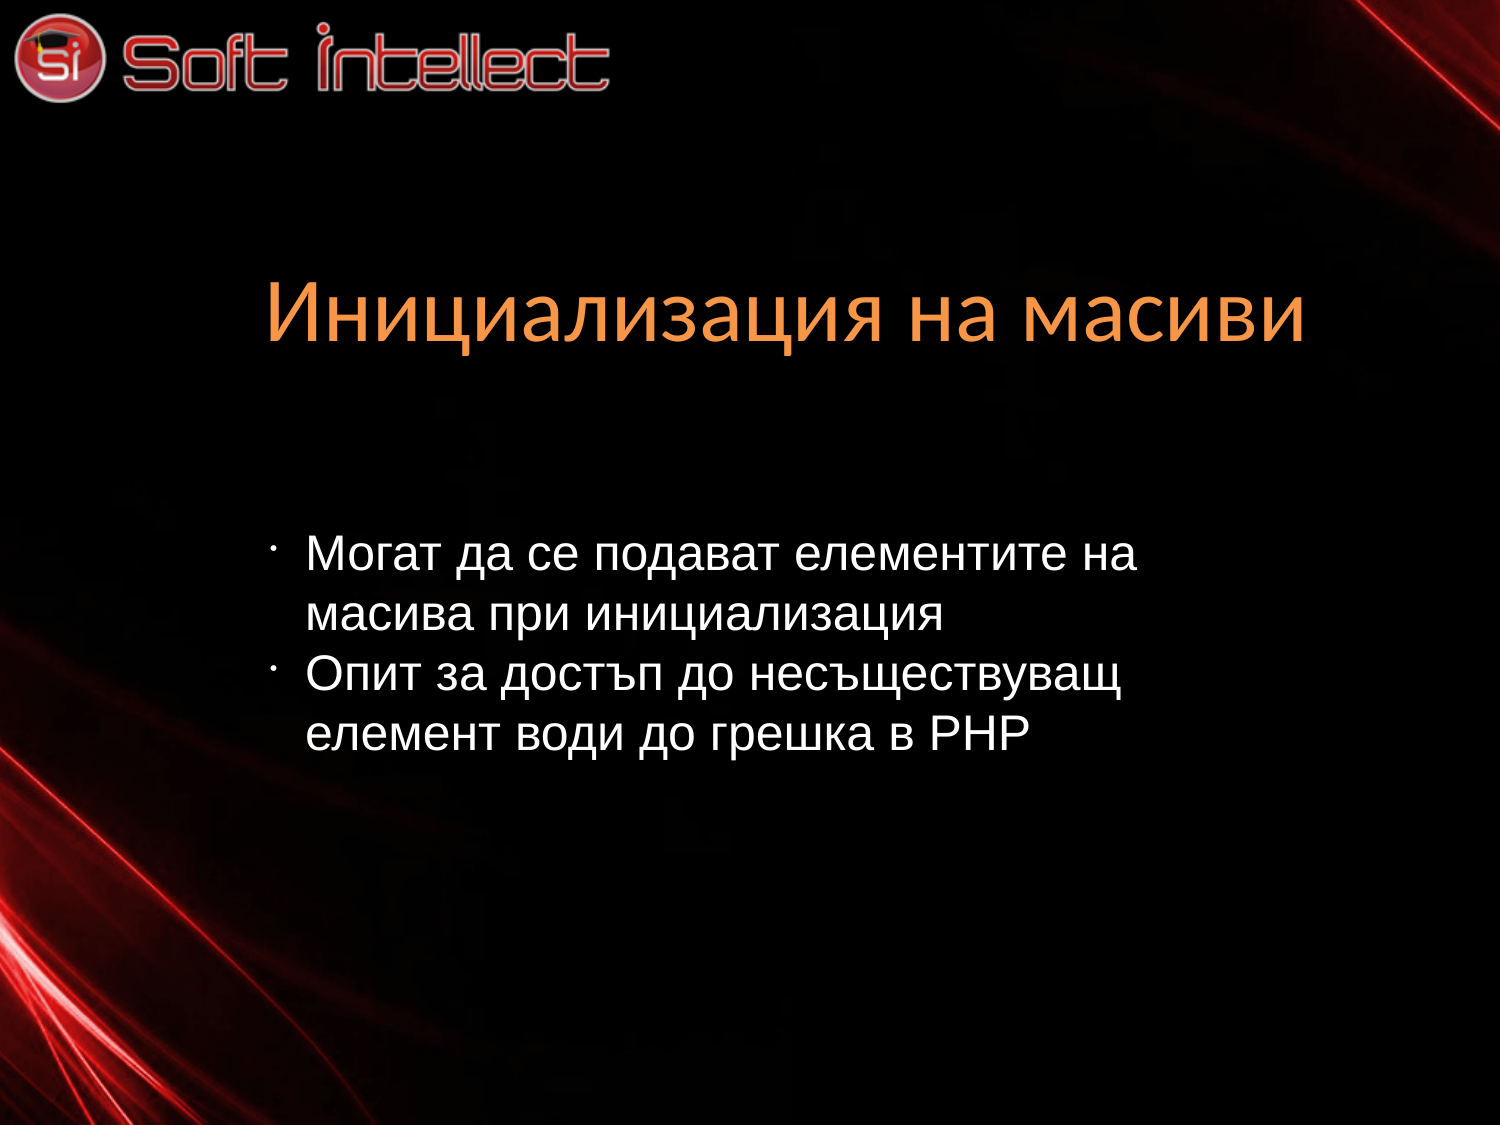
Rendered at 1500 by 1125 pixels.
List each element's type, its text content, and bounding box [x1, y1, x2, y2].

text_box Инициализация на масиви [149, 184, 1424, 426]
text_box Могат да се подават елементите на масива при инициализация Опит за достъп до несъществуващ елемент води до грешка в PHP [255, 513, 1305, 1125]
picture [0, 0, 1500, 1125]
